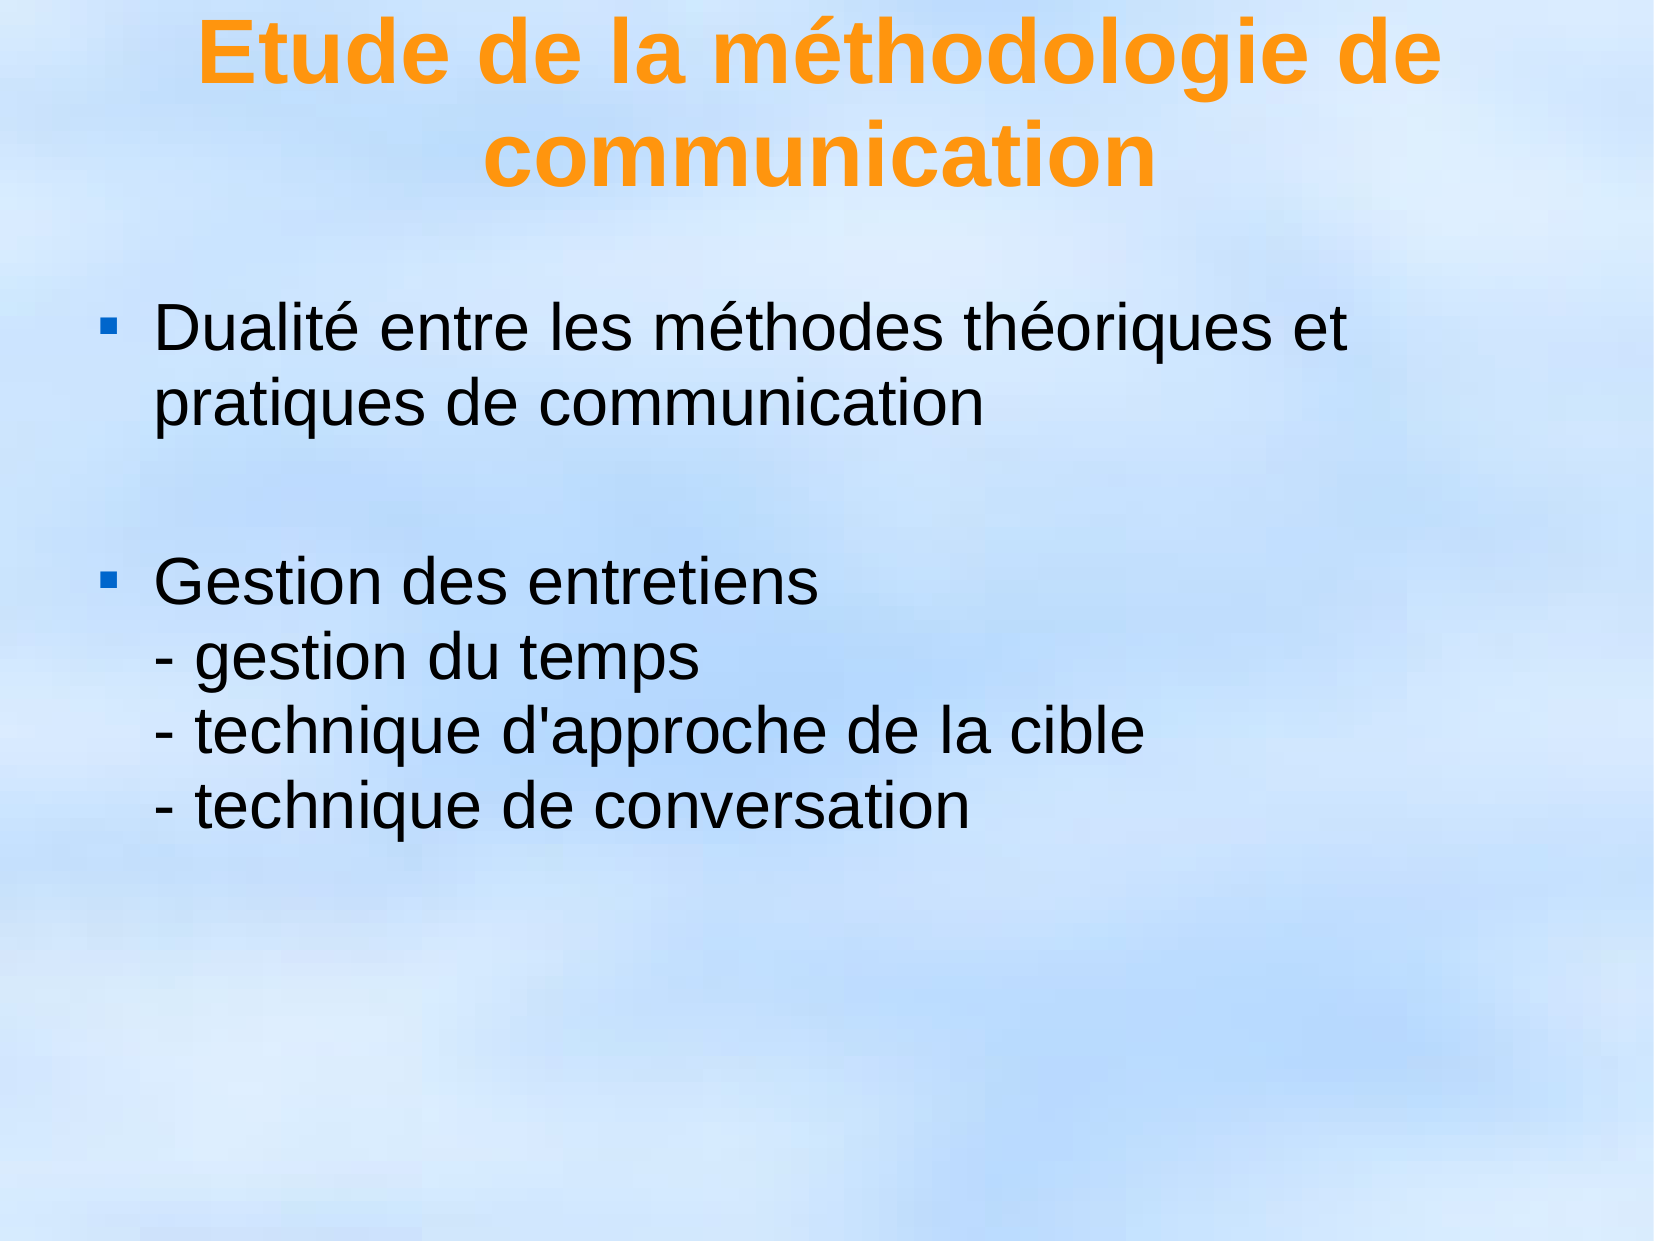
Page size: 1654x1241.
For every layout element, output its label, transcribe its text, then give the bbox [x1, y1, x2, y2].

list Dualité entre les méthodes théoriques et pratiques de communication Gestion des entretiens - gestion du temps - technique d'approche de la cible - technique de conversation [82, 290, 1571, 1094]
picture [0, 0, 1654, 1241]
title Etude de la méthodologie de communication [76, 1, 1565, 207]
